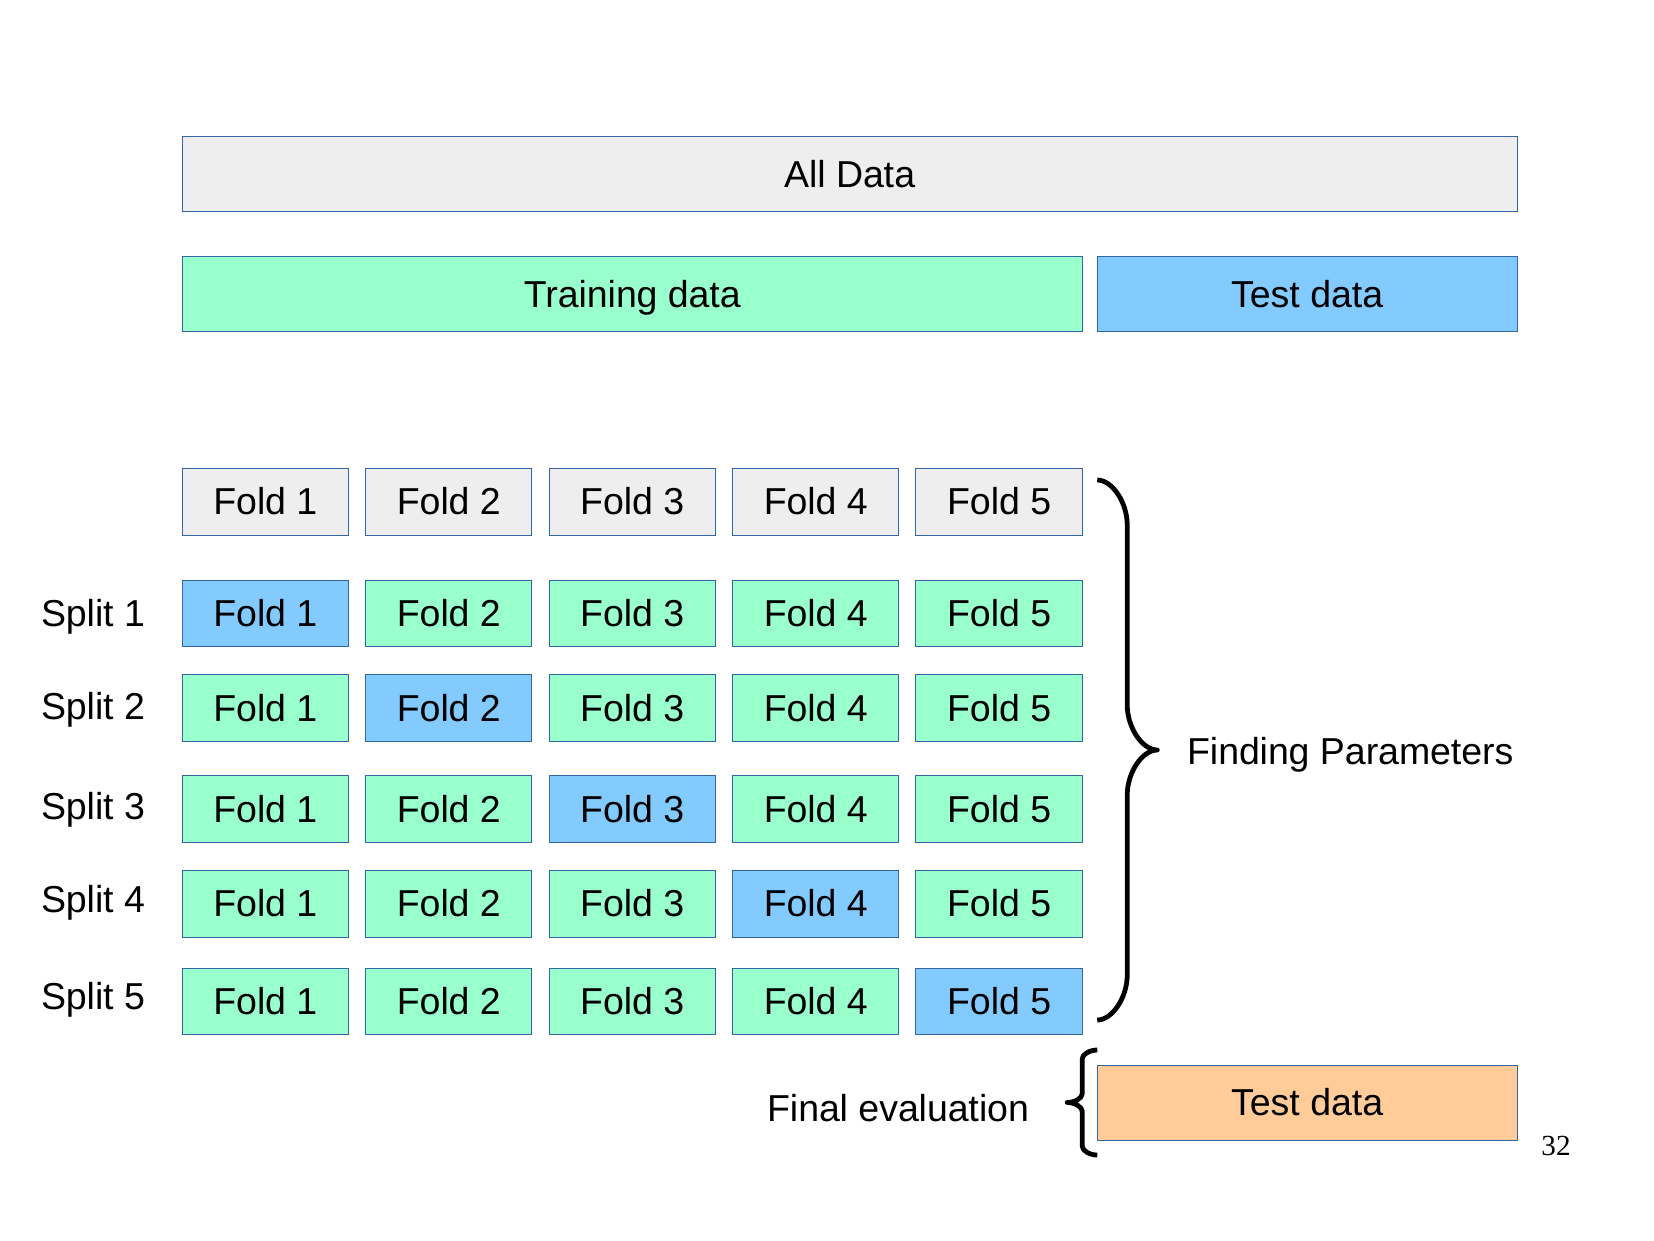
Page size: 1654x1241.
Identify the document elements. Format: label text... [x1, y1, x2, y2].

text_box Fold 1 [182, 870, 349, 938]
text_box Split 1 [26, 585, 164, 642]
text_box Fold 5 [915, 674, 1083, 742]
text_box Test data [1097, 1065, 1518, 1141]
text_box Fold 4 [732, 968, 899, 1035]
text_box Fold 2 [365, 968, 532, 1035]
text_box Fold 4 [732, 870, 899, 938]
text_box Fold 4 [732, 775, 899, 843]
text_box Final evaluation [752, 1080, 1053, 1137]
text_box Training data [182, 256, 1083, 332]
text_box Split 2 [26, 678, 164, 736]
text_box Fold 3 [549, 775, 716, 843]
text_box Split 3 [26, 777, 164, 835]
text_box Fold 5 [915, 870, 1083, 938]
text_box Fold 2 [365, 870, 532, 938]
text_box Fold 1 [182, 968, 349, 1035]
text_box Fold 5 [915, 968, 1083, 1035]
text_box Fold 1 [182, 580, 349, 647]
text_box Fold 4 [732, 674, 899, 742]
text_box Fold 4 [732, 580, 899, 647]
text_box Fold 2 [365, 580, 532, 647]
text_box Fold 5 [915, 580, 1083, 647]
text_box Finding Parameters [1172, 723, 1576, 781]
text_box Split 5 [26, 967, 164, 1025]
text_box Split 4 [26, 871, 164, 929]
text_box Fold 3 [549, 968, 716, 1035]
text_box Fold 3 [549, 580, 716, 647]
text_box Fold 4 [732, 468, 899, 536]
text_box Fold 2 [365, 775, 532, 843]
text_box Fold 5 [915, 775, 1083, 843]
text_box Fold 3 [549, 870, 716, 938]
text_box Fold 3 [549, 468, 716, 536]
text_box Fold 5 [915, 468, 1083, 536]
text_box Fold 1 [182, 775, 349, 843]
text_box Fold 2 [365, 468, 532, 536]
text_box Fold 1 [182, 468, 349, 536]
text_box Test data [1097, 256, 1518, 332]
text_box Fold 3 [549, 674, 716, 742]
text_box Fold 2 [365, 674, 532, 742]
text_box Fold 1 [182, 674, 349, 742]
text_box All Data [182, 136, 1518, 212]
